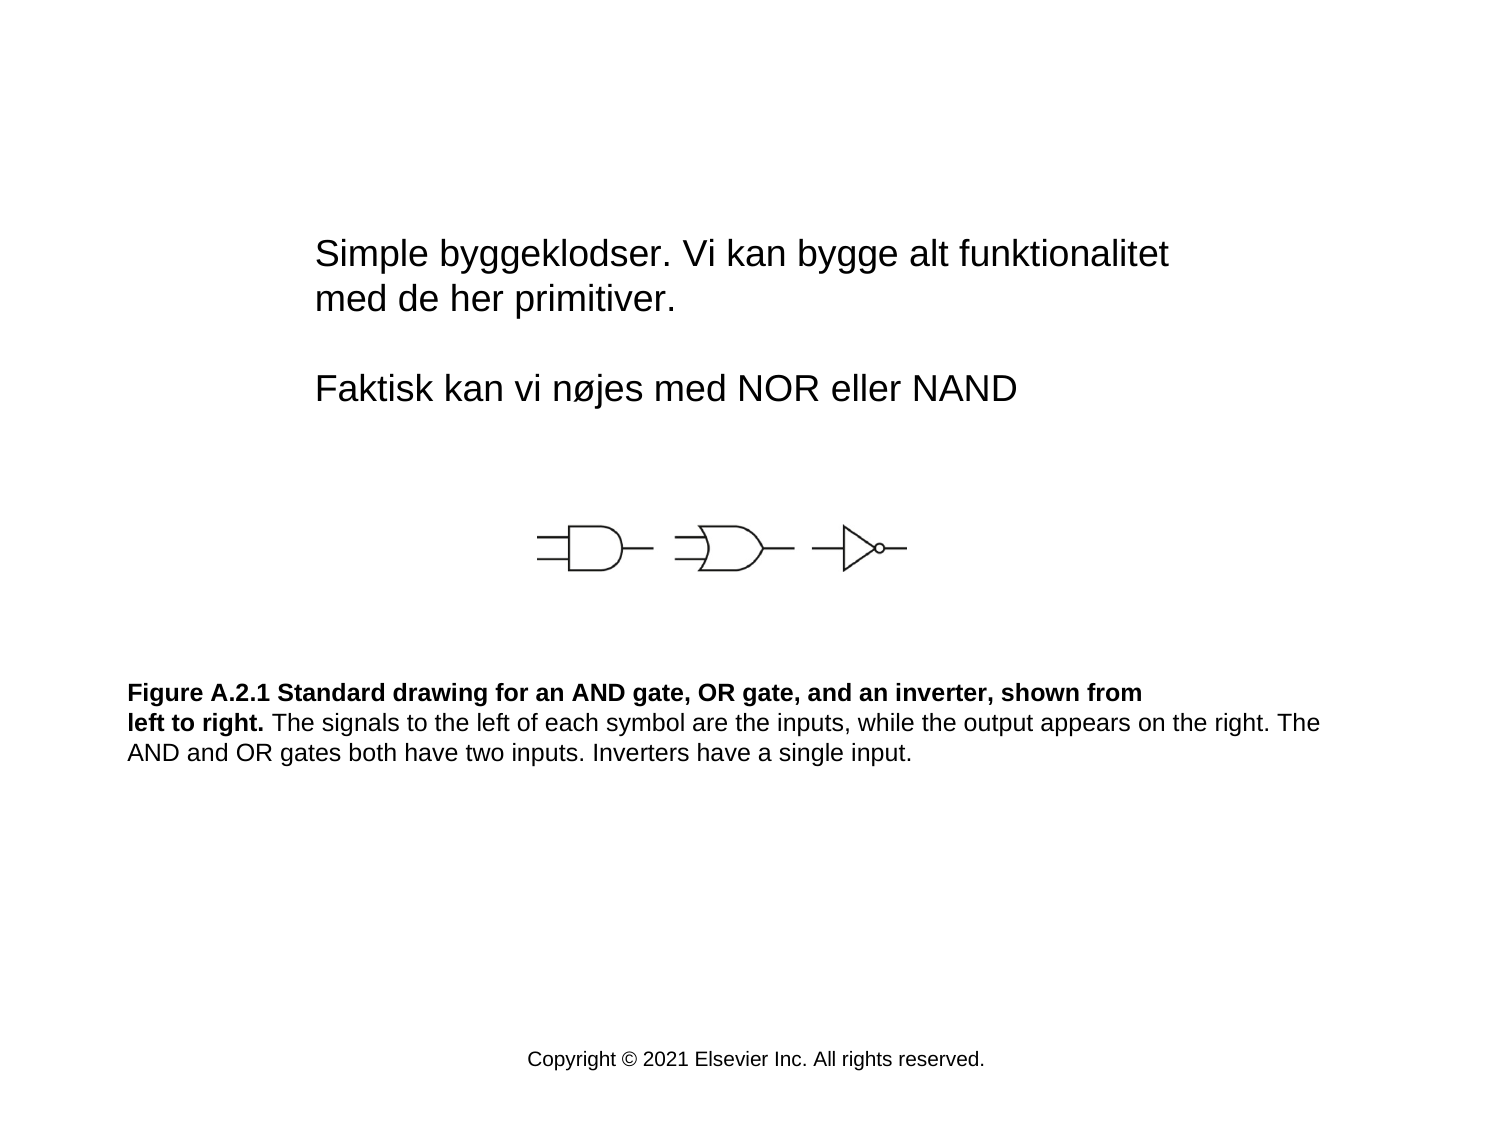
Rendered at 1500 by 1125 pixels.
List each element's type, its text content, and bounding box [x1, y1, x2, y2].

text_box Simple byggeklodser. Vi kan bygge alt funktionalitet med de her primitiver. Faktisk kan vi nøjes med NOR eller NAND [300, 221, 1185, 417]
text_box Copyright © 2021 Elsevier Inc. All rights reserved. [512, 1037, 1001, 1078]
picture [537, 524, 907, 572]
text_box Figure A.2.1 Standard drawing for an AND gate, OR gate, and an inverter, shown from left to right. The signals to the left of each symbol are the inputs, while the output appears on the right. The AND and OR gates both have two inputs. Inverters have a single input. [112, 669, 1500, 775]
